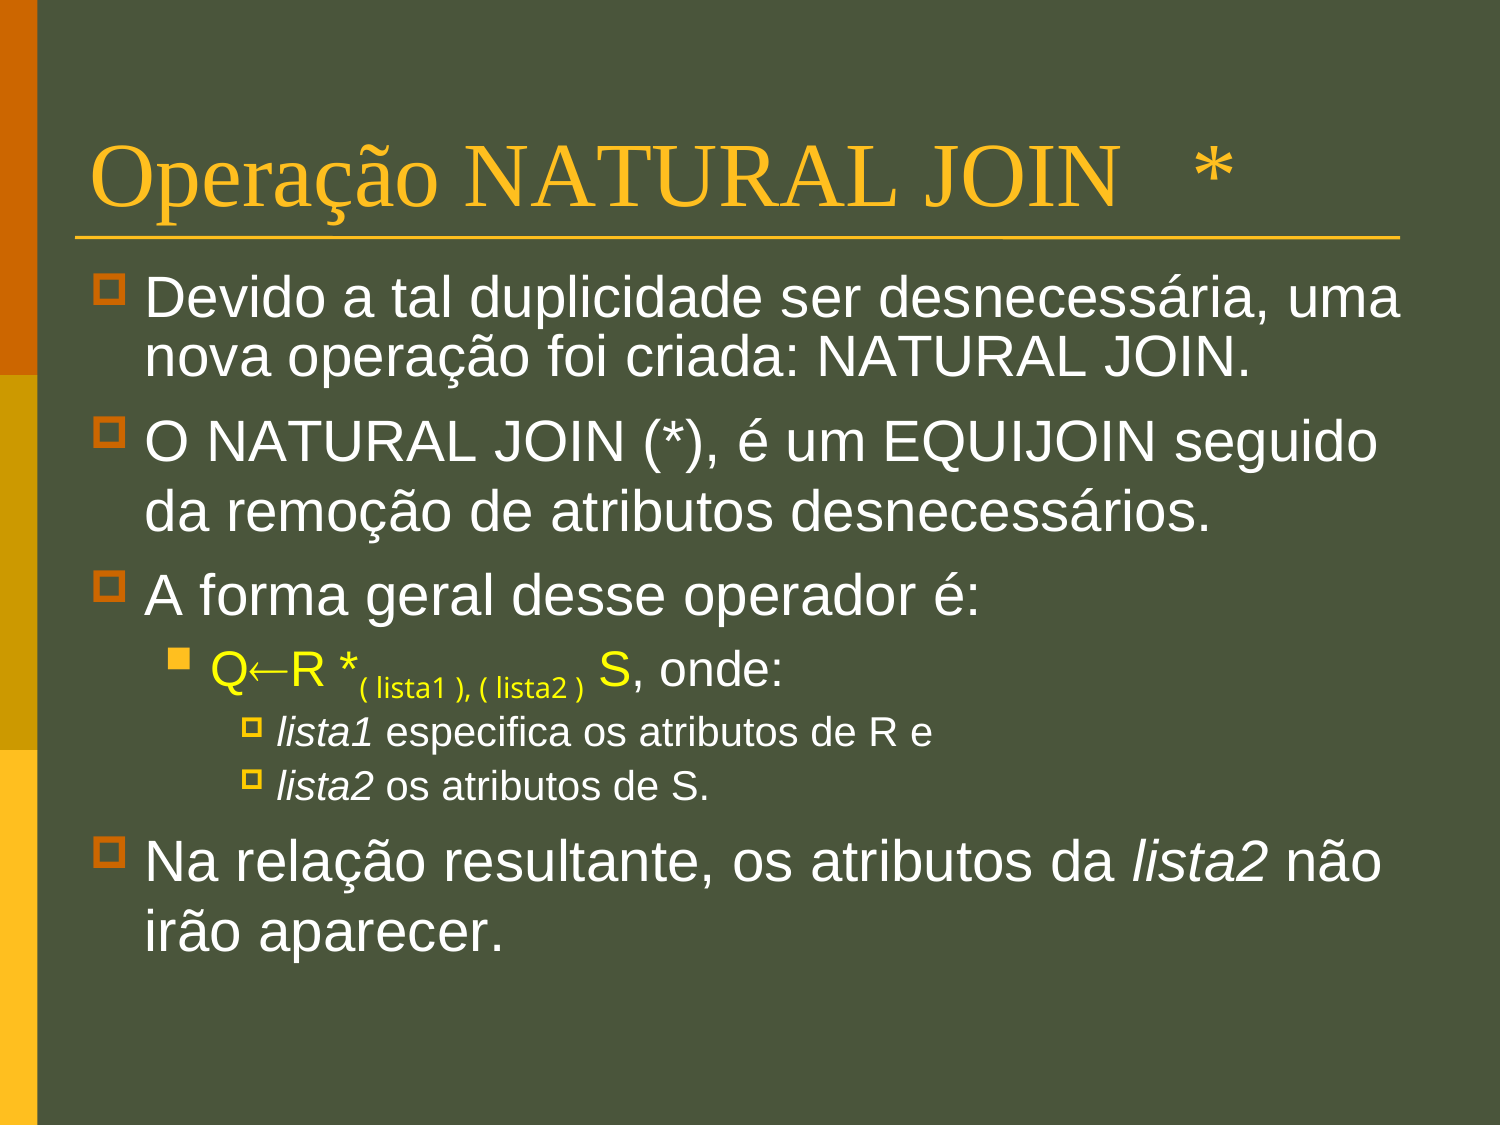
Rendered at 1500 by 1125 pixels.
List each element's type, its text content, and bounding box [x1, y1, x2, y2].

title Operação NATURAL JOIN * [75, 45, 1426, 233]
list Devido a tal duplicidade ser desnecessária, uma nova operação foi criada: NATURAL JOIN. O NATURAL JOIN (*), é um EQUIJOIN seguido da remoção de atributos desnecessários. A forma geral desse operador é: QR *( lista1 ), ( lista2 ) S, onde: lista1 especifica os atributos de R e lista2 os atributos de S. Na relação resultante, os atributos da lista2 não irão aparecer. [75, 262, 1426, 1006]
